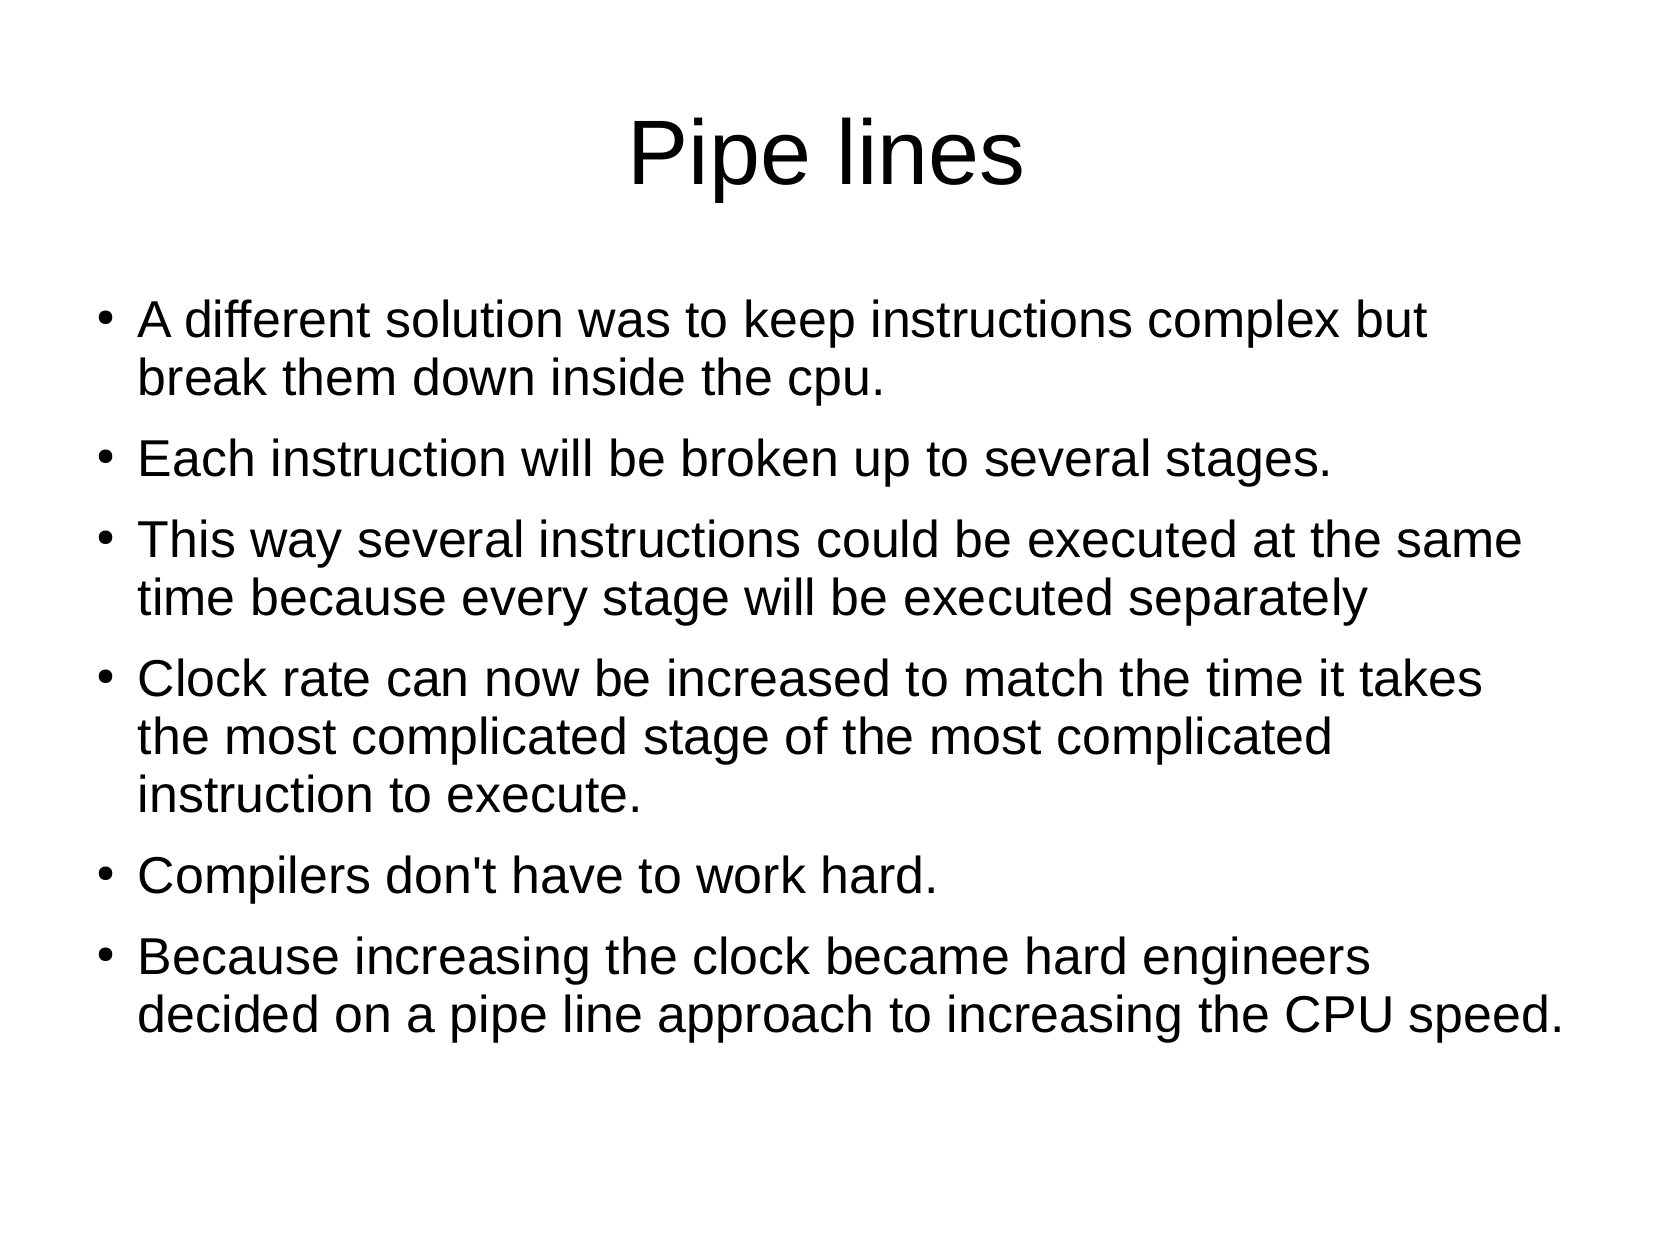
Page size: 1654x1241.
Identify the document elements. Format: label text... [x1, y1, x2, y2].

title Pipe lines [82, 49, 1571, 257]
list A different solution was to keep instructions complex but break them down inside the cpu. Each instruction will be broken up to several stages. This way several instructions could be executed at the same time because every stage will be executed separately Clock rate can now be increased to match the time it takes the most complicated stage of the most complicated instruction to execute. Compilers don't have to work hard. Because increasing the clock became hard engineers decided on a pipe line approach to increasing the CPU speed. [82, 290, 1571, 1109]
